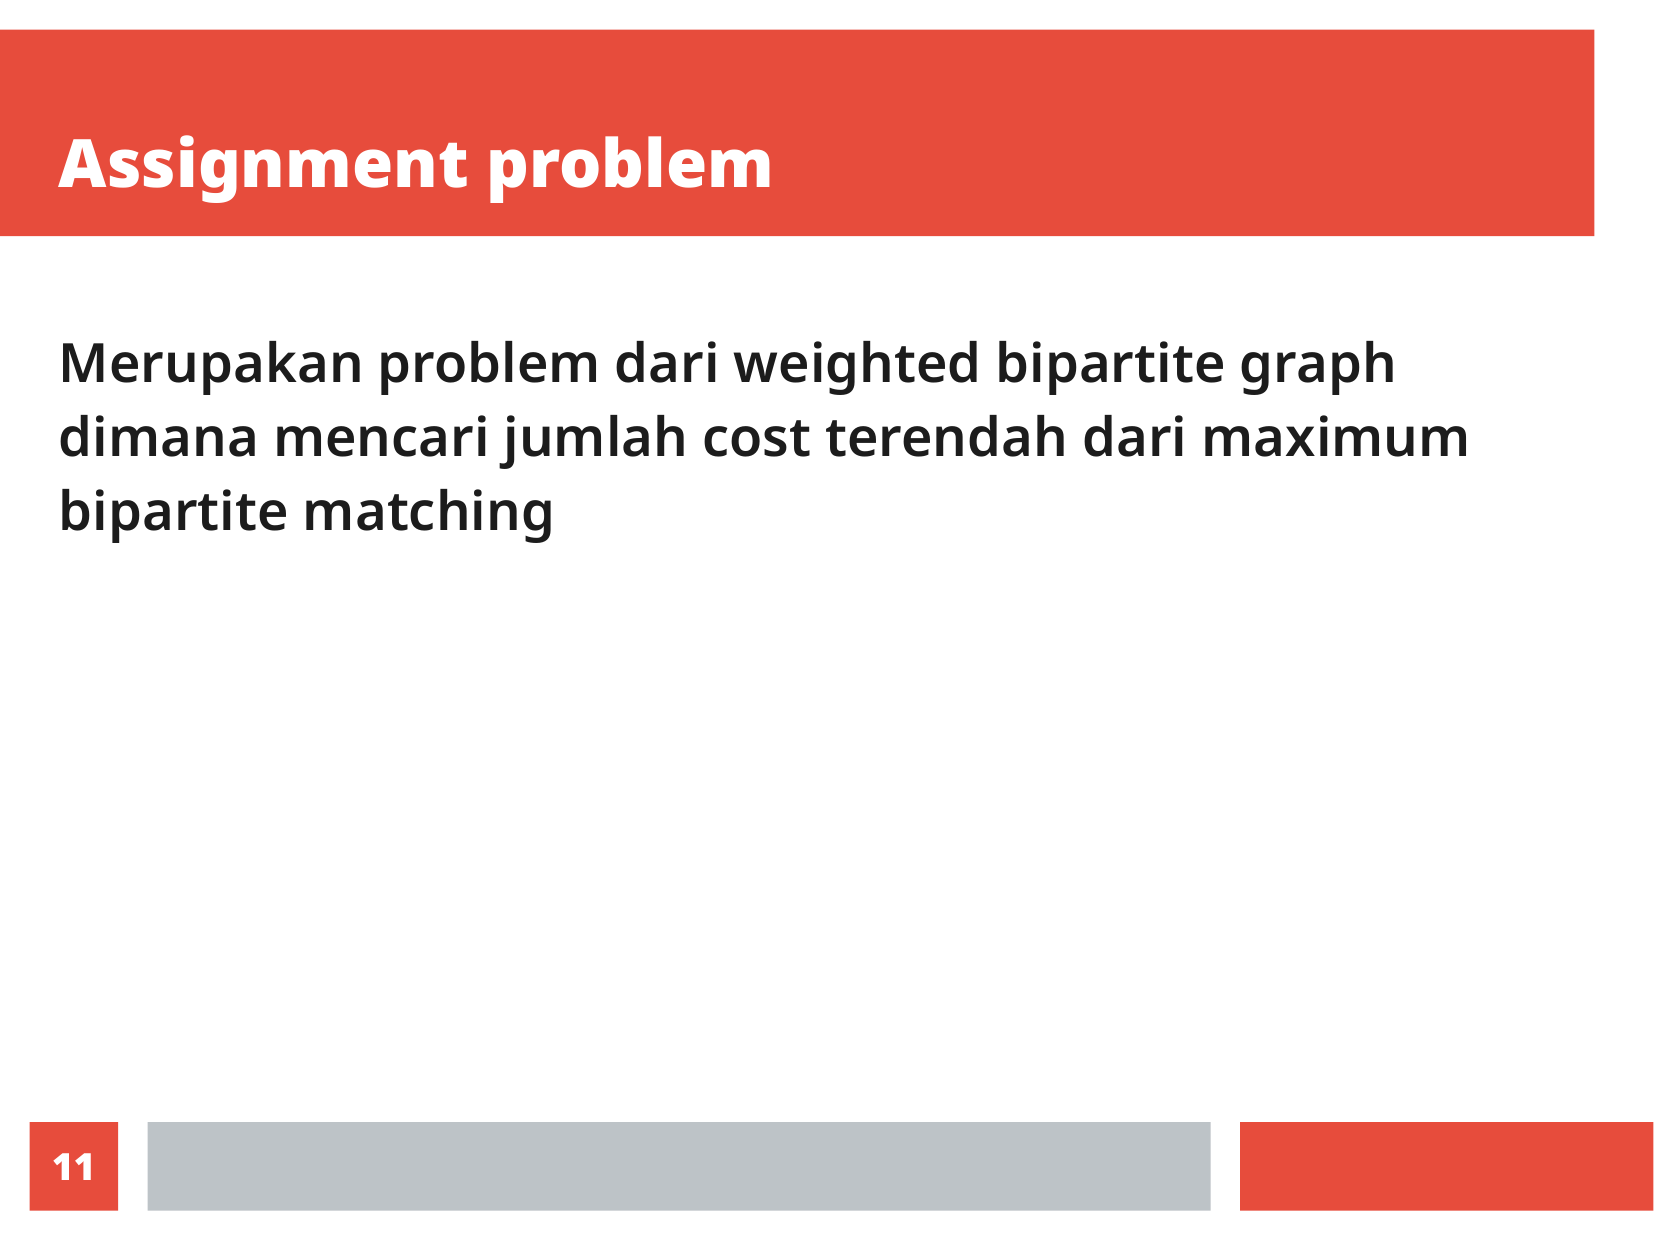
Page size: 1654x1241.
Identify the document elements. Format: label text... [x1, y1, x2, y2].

list Merupakan problem dari weighted bipartite graph dimana mencari jumlah cost terendah dari maximum bipartite matching [59, 324, 1565, 1093]
title Assignment problem [59, 59, 1595, 207]
